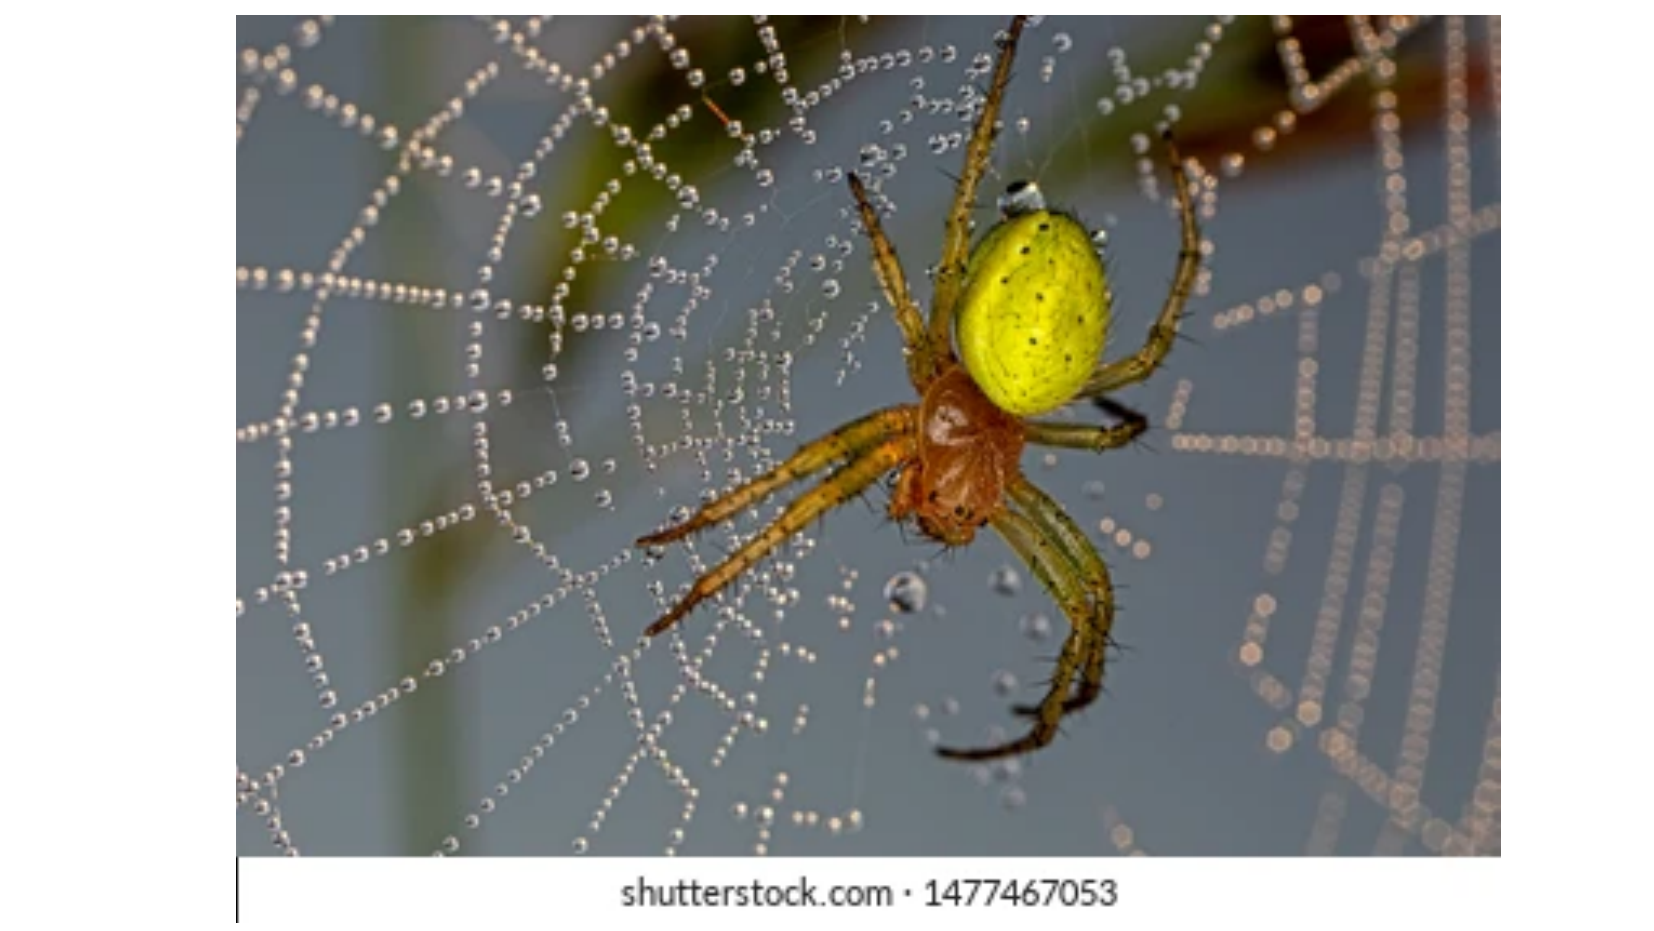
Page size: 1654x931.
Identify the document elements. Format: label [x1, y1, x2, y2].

picture [236, 15, 1501, 923]
